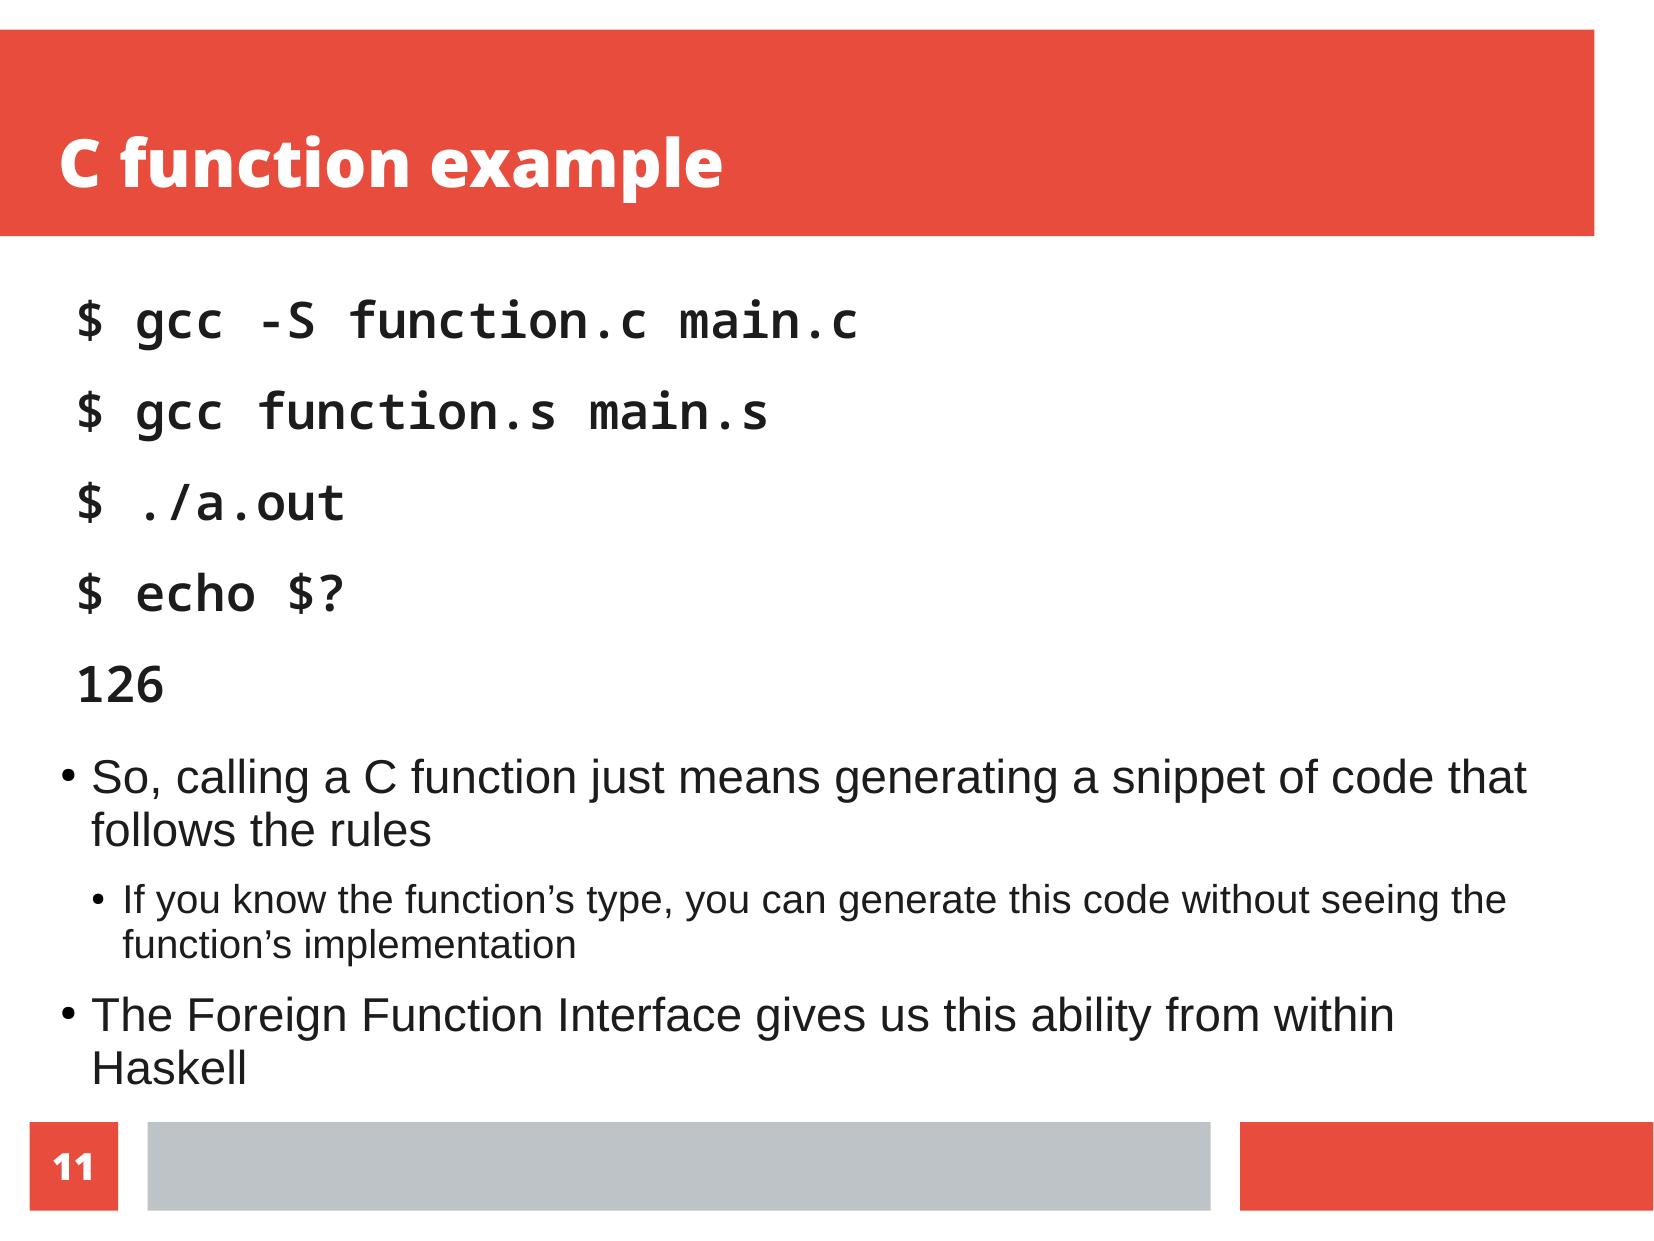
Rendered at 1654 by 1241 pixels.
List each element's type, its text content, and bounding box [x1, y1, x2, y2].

title C function example [59, 59, 1595, 207]
list $ gcc -S function.c main.c $ gcc function.s main.s $ ./a.out $ echo $? 126 [75, 285, 1216, 721]
list So, calling a C function just means generating a snippet of code that follows the rules If you know the function’s type, you can generate this code without seeing the function’s implementation The Foreign Function Interface gives us this ability from within Haskell [60, 750, 1561, 1096]
